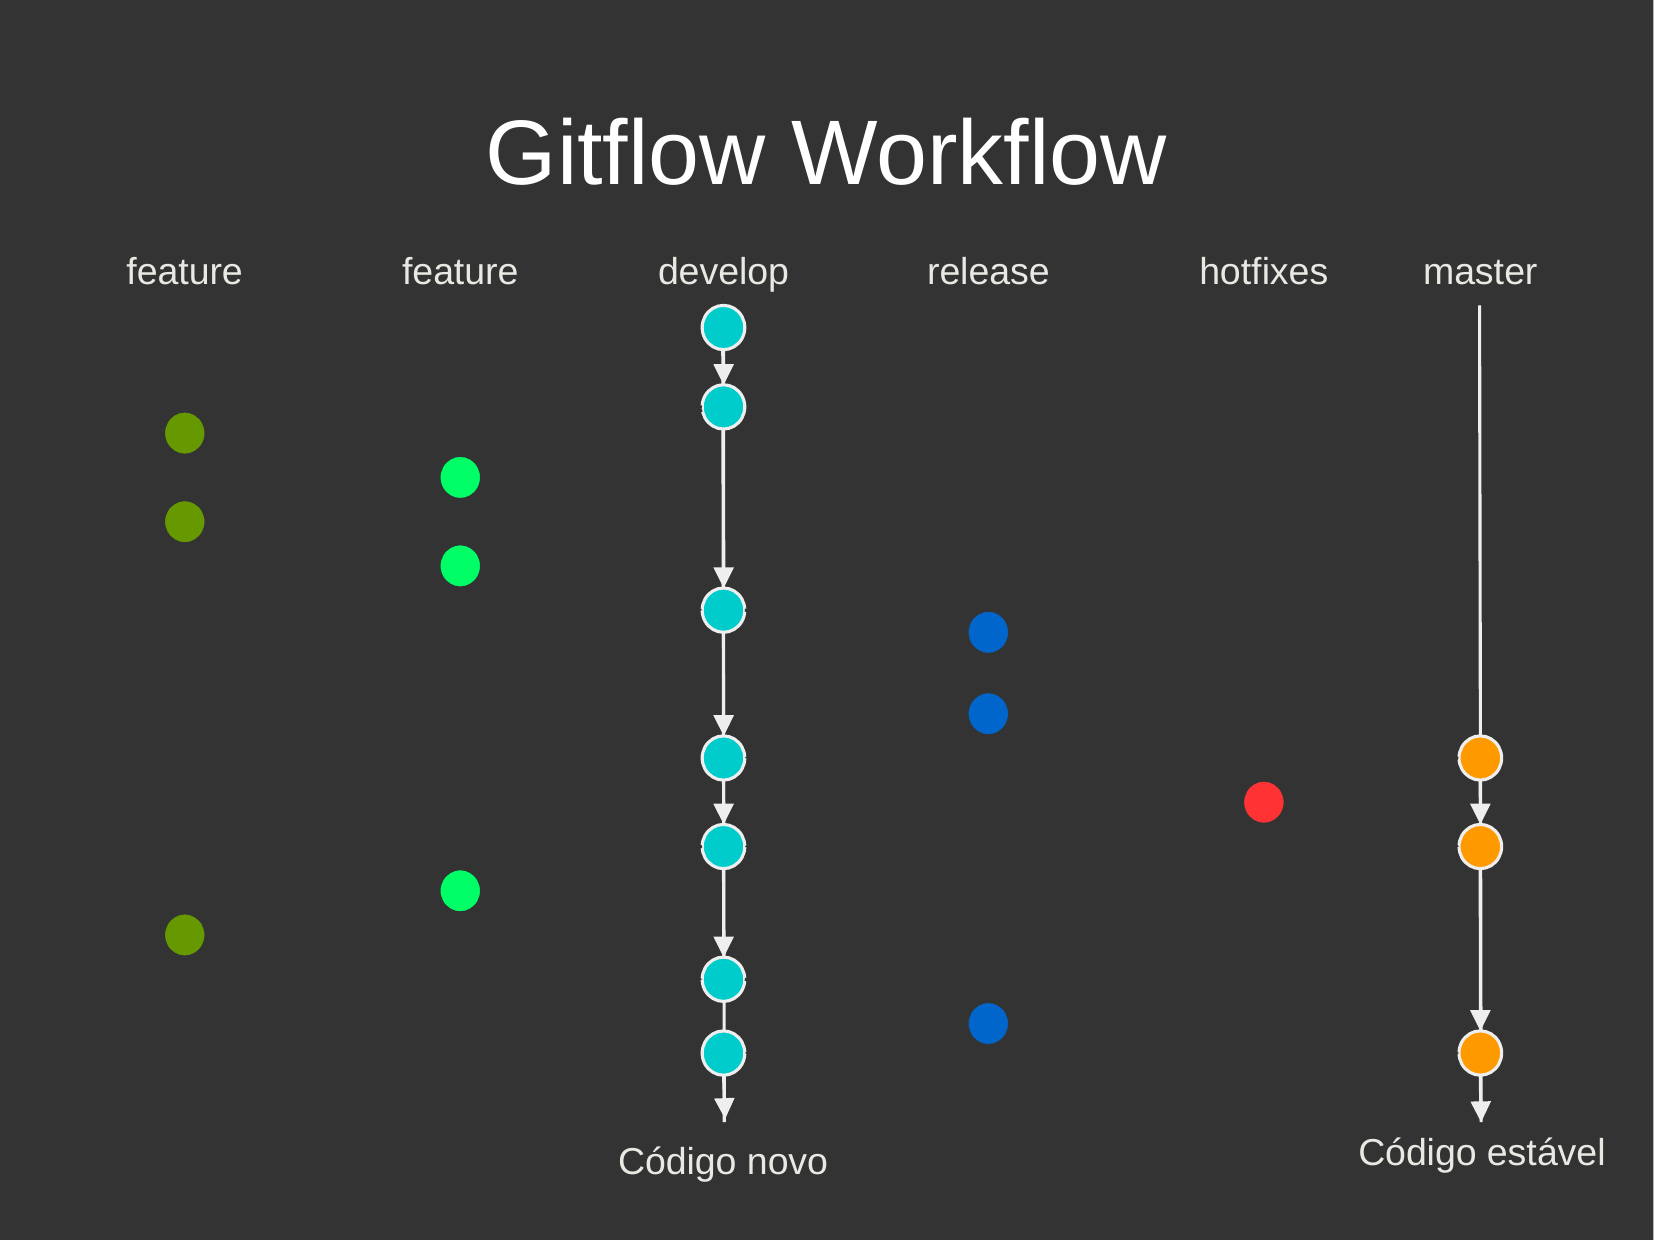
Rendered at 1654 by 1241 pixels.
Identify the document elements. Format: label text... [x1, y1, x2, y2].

text_box [702, 588, 745, 632]
text_box [702, 824, 745, 869]
text_box [1459, 824, 1502, 869]
text_box [163, 410, 207, 456]
text_box [1242, 780, 1286, 825]
text_box [702, 957, 745, 1002]
text_box release [880, 231, 1097, 306]
text_box [438, 543, 482, 589]
text_box hotfixes [1155, 231, 1372, 306]
text_box [702, 384, 745, 429]
text_box Código estável [1337, 1112, 1627, 1187]
text_box Código novo [578, 1122, 868, 1196]
text_box develop [615, 231, 832, 306]
text_box [163, 499, 207, 544]
title Gitflow Workflow [82, 49, 1571, 257]
text_box [1459, 735, 1502, 780]
text_box [438, 868, 482, 913]
text_box [702, 305, 745, 350]
text_box [1459, 1030, 1502, 1075]
text_box [163, 912, 206, 958]
text_box feature [352, 231, 569, 306]
text_box [702, 735, 745, 780]
text_box feature [76, 231, 293, 306]
text_box [967, 610, 1010, 655]
text_box [967, 691, 1010, 736]
text_box [967, 1001, 1010, 1046]
text_box [438, 455, 482, 500]
text_box [702, 1030, 745, 1075]
text_box master [1372, 231, 1589, 306]
